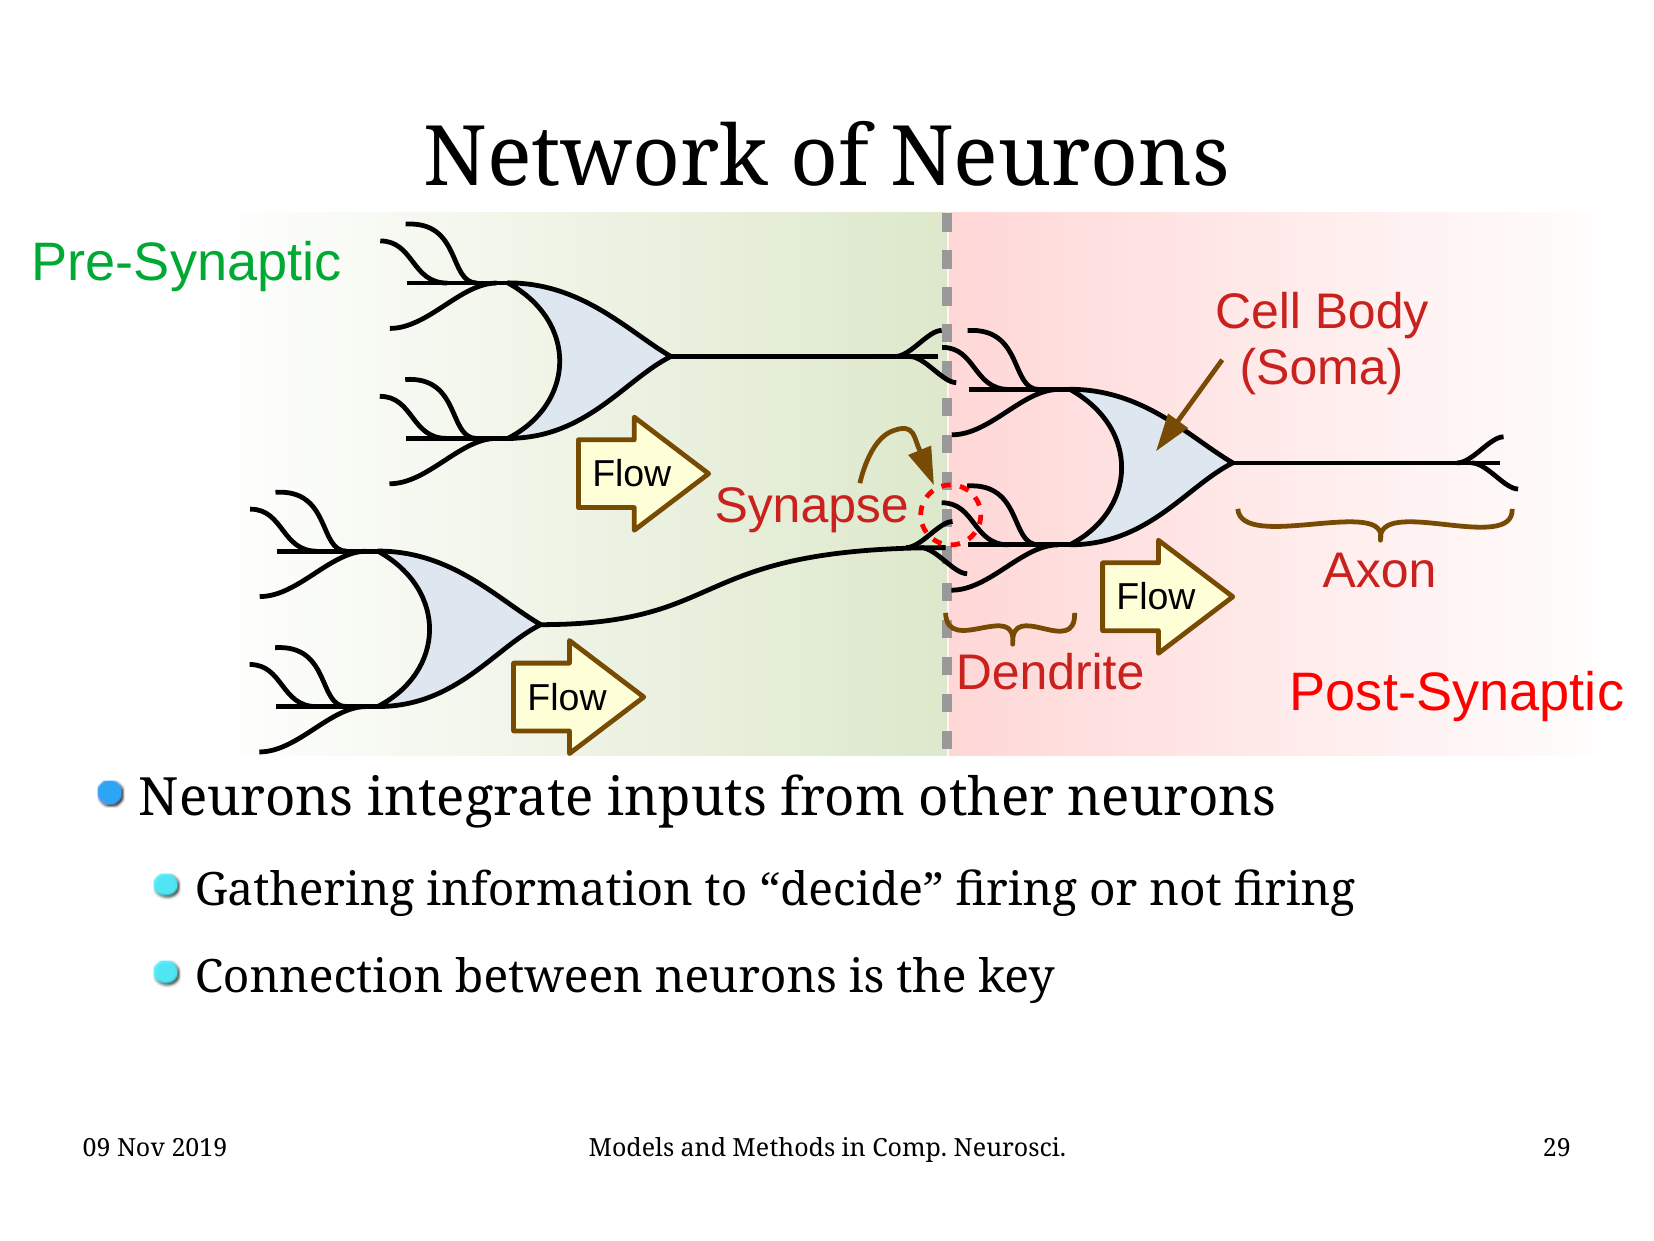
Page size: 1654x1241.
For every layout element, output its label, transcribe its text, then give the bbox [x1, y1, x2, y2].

text_box Flow [1102, 540, 1233, 654]
text_box Flow [513, 640, 644, 754]
text_box Cell Body (Soma) [1178, 276, 1466, 411]
list Neurons integrate inputs from other neurons Gathering information to “decide” firing or not firing Connection between neurons is the key [82, 758, 1571, 1010]
text_box Post-Synaptic [1274, 653, 1654, 736]
title Network of Neurons [82, 49, 1571, 223]
text_box [208, 212, 1630, 756]
text_box Synapse [689, 469, 934, 545]
text_box Flow [578, 417, 703, 531]
text_box Axon [1268, 534, 1491, 606]
text_box Dendrite [939, 636, 1162, 708]
text_box [406, 259, 427, 281]
text_box [406, 227, 463, 281]
text_box Pre-Synaptic [16, 223, 406, 306]
